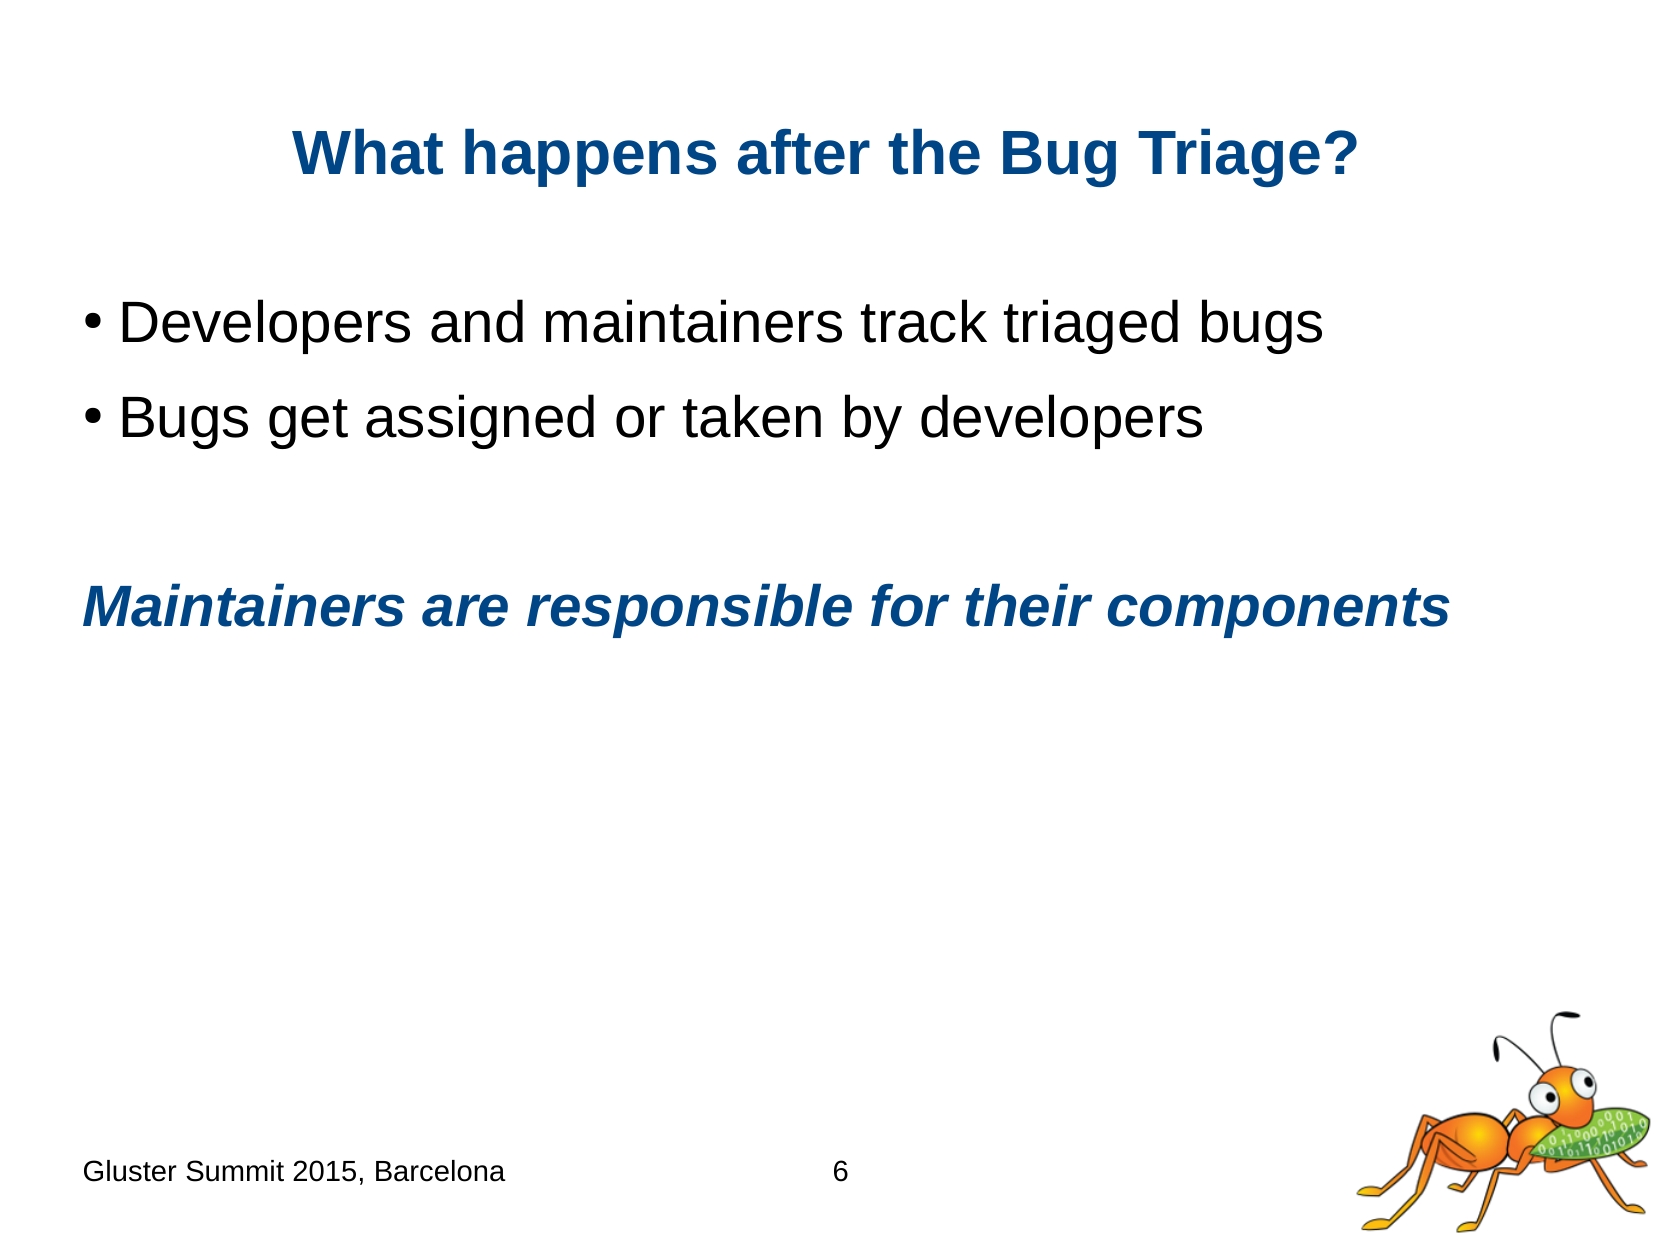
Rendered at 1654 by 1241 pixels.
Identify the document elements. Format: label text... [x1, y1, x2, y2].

list Developers and maintainers track triaged bugs Bugs get assigned or taken by developers Maintainers are responsible for their components [82, 290, 1571, 1010]
picture [1353, 1009, 1654, 1235]
title What happens after the Bug Triage? [82, 49, 1571, 257]
